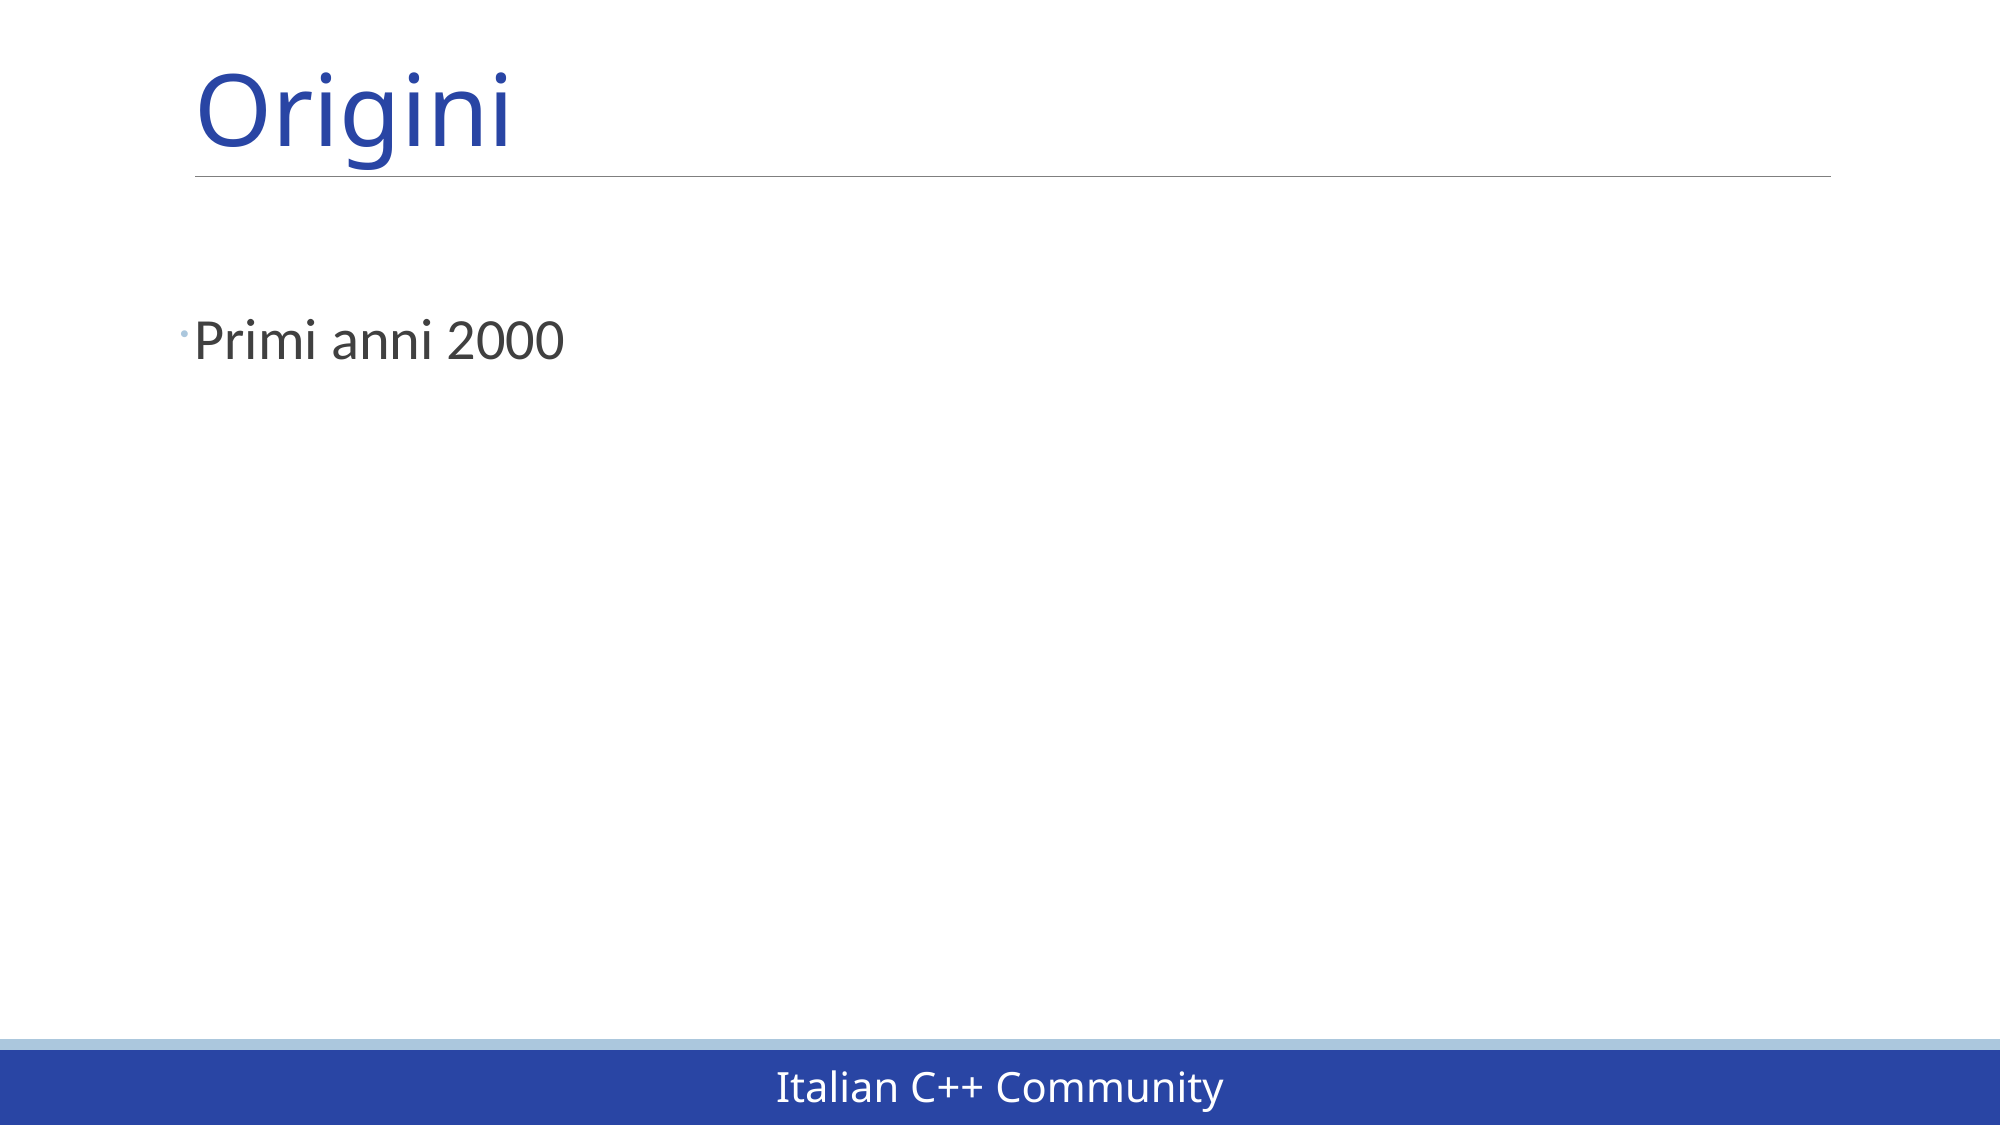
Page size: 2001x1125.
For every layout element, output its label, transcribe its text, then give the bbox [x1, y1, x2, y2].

title Origini [179, 2, 1830, 175]
list Primi anni 2000 [179, 202, 1830, 1011]
